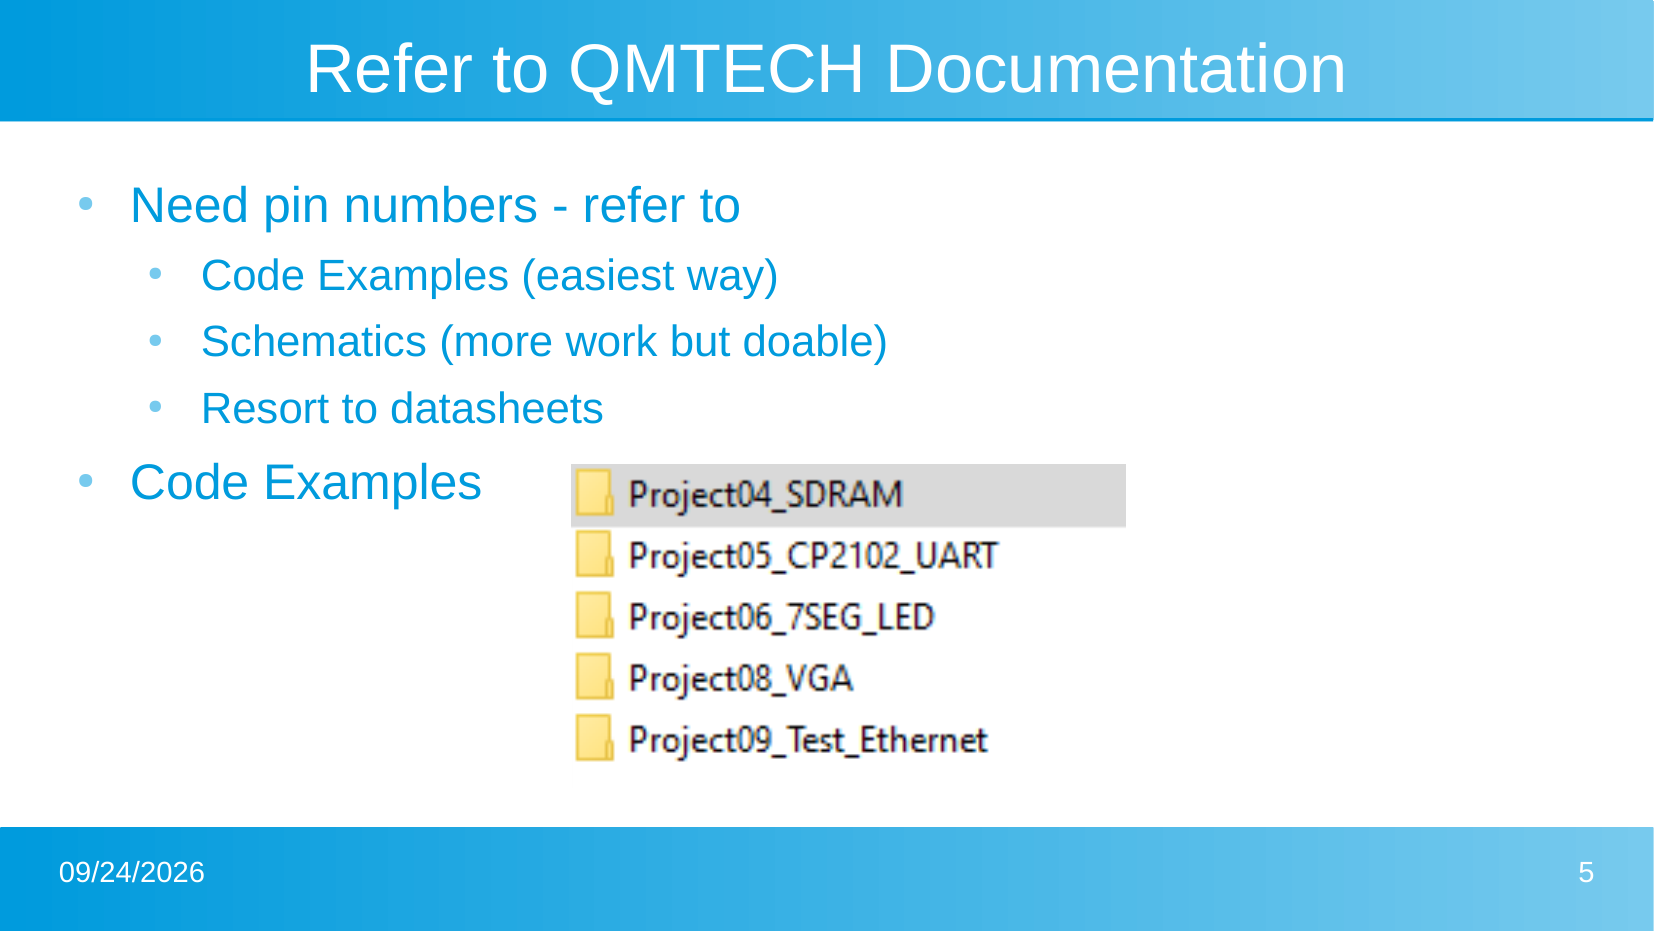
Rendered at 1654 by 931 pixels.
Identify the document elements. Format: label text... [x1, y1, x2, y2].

picture [571, 464, 1126, 788]
title Refer to QMTECH Documentation [59, 29, 1595, 108]
list Need pin numbers - refer to Code Examples (easiest way) Schematics (more work but doable) Resort to datasheets Code Examples [59, 177, 1595, 488]
